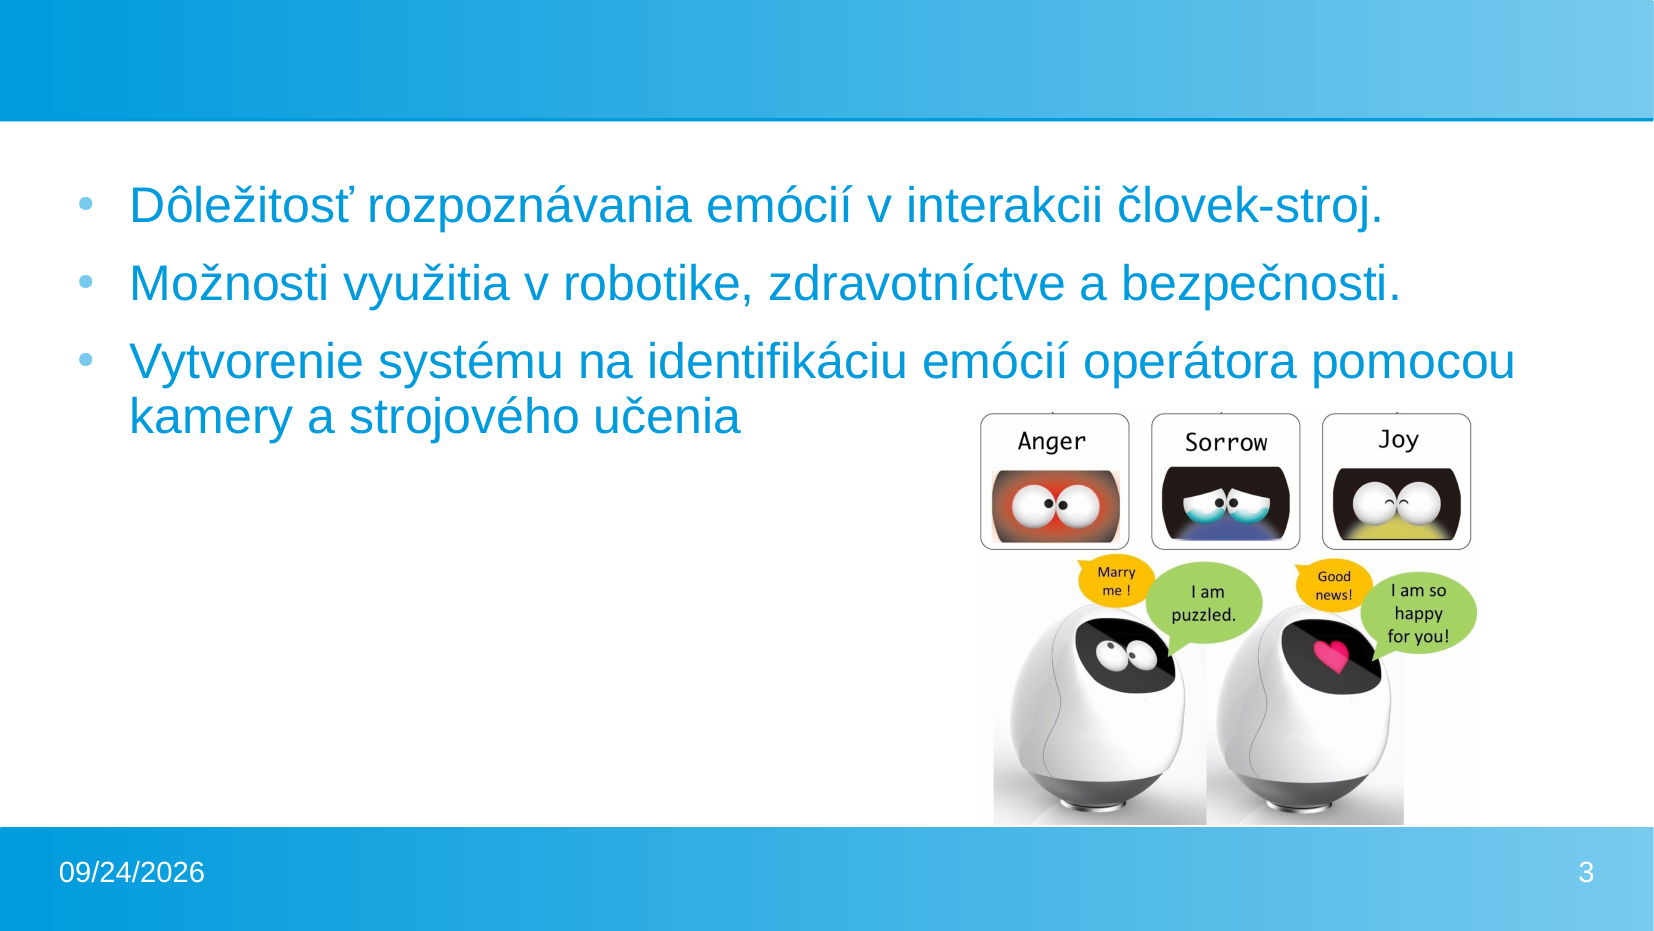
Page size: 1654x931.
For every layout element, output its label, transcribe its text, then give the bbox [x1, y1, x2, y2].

picture [975, 412, 1477, 825]
list Dôležitosť rozpoznávania emócií v interakcii človek-stroj. Možnosti využitia v robotike, zdravotníctve a bezpečnosti. Vytvorenie systému na identifikáciu emócií operátora pomocou kamery a strojového učenia [59, 177, 1595, 768]
